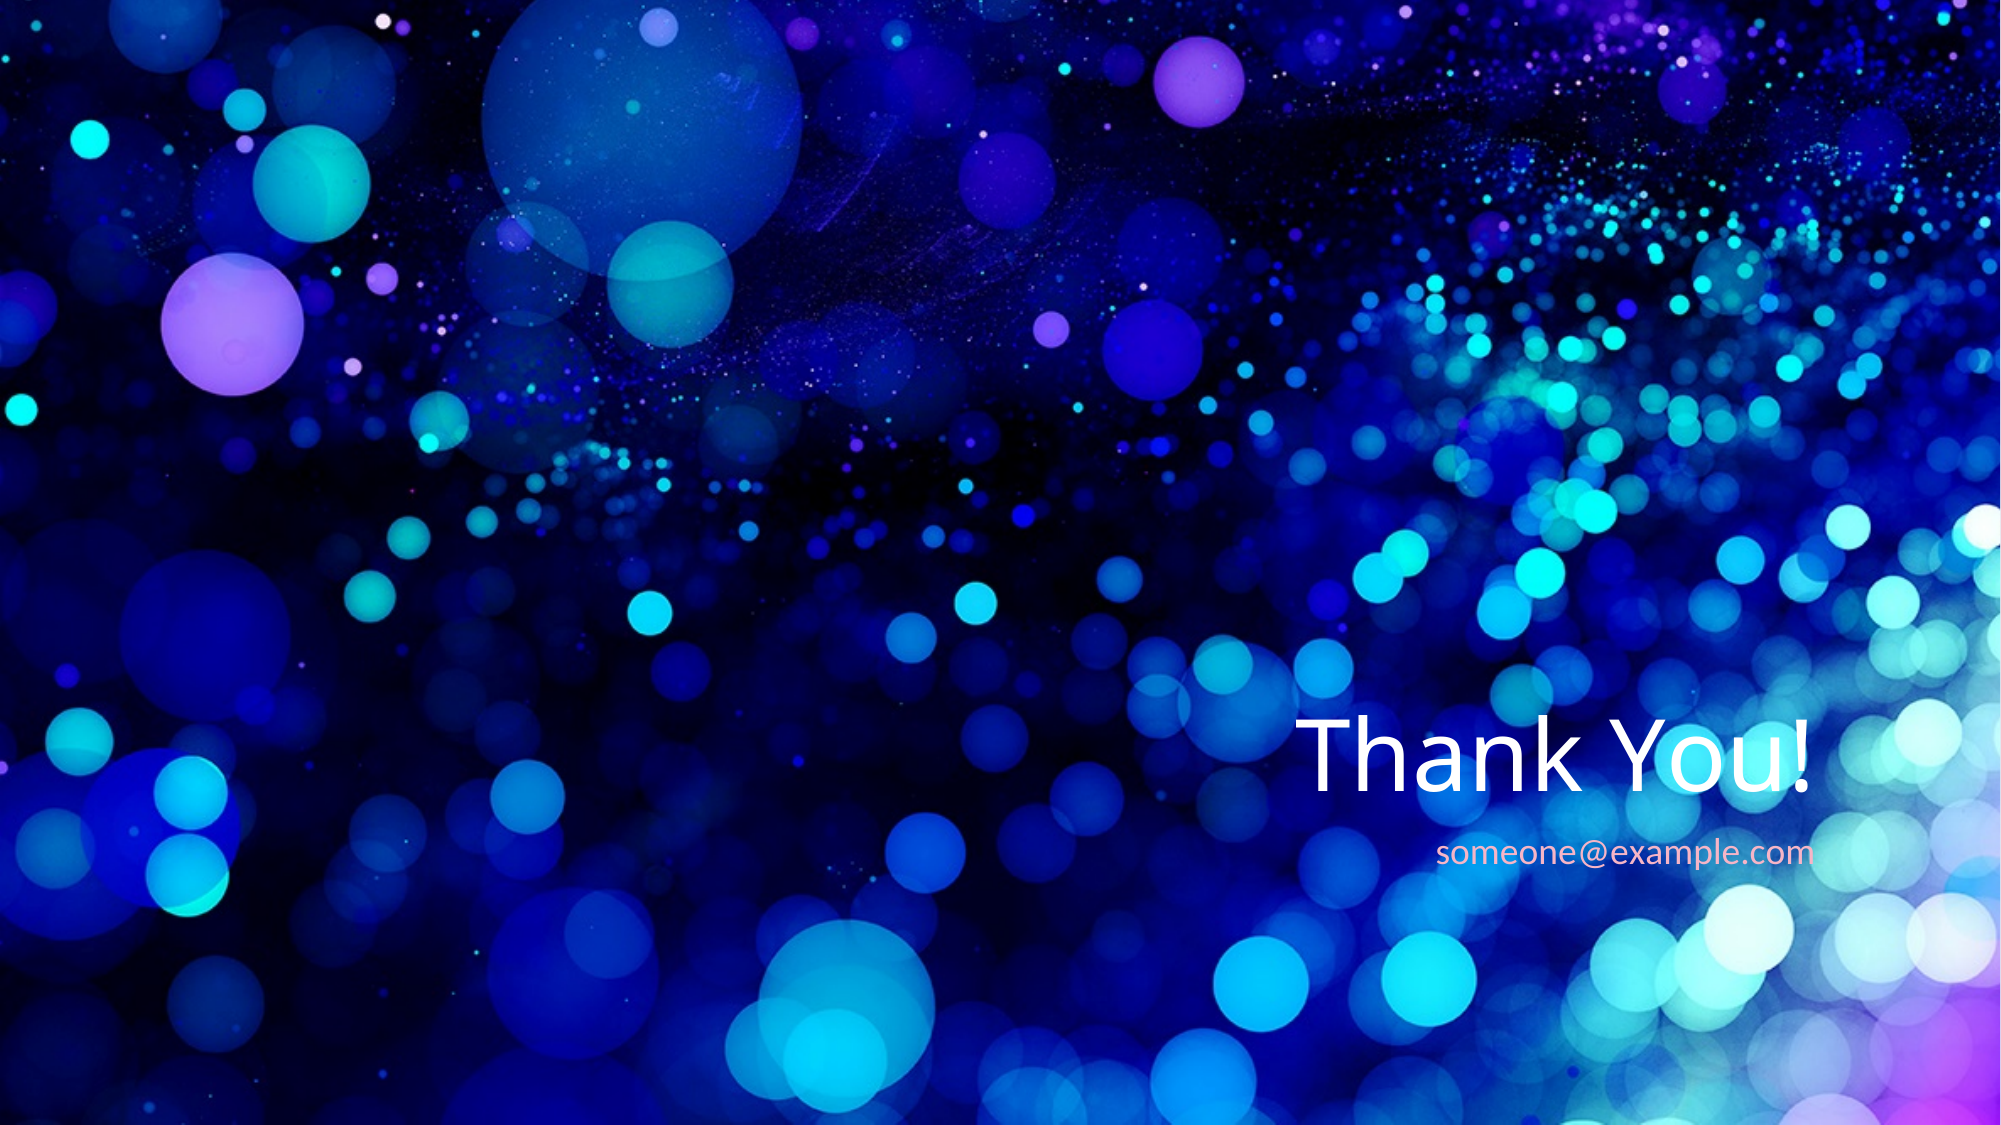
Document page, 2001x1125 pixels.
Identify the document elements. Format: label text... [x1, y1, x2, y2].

subtitle someone@example.com [649, 819, 1831, 1050]
picture [0, 0, 2001, 1125]
title Thank You! [649, 422, 1831, 819]
